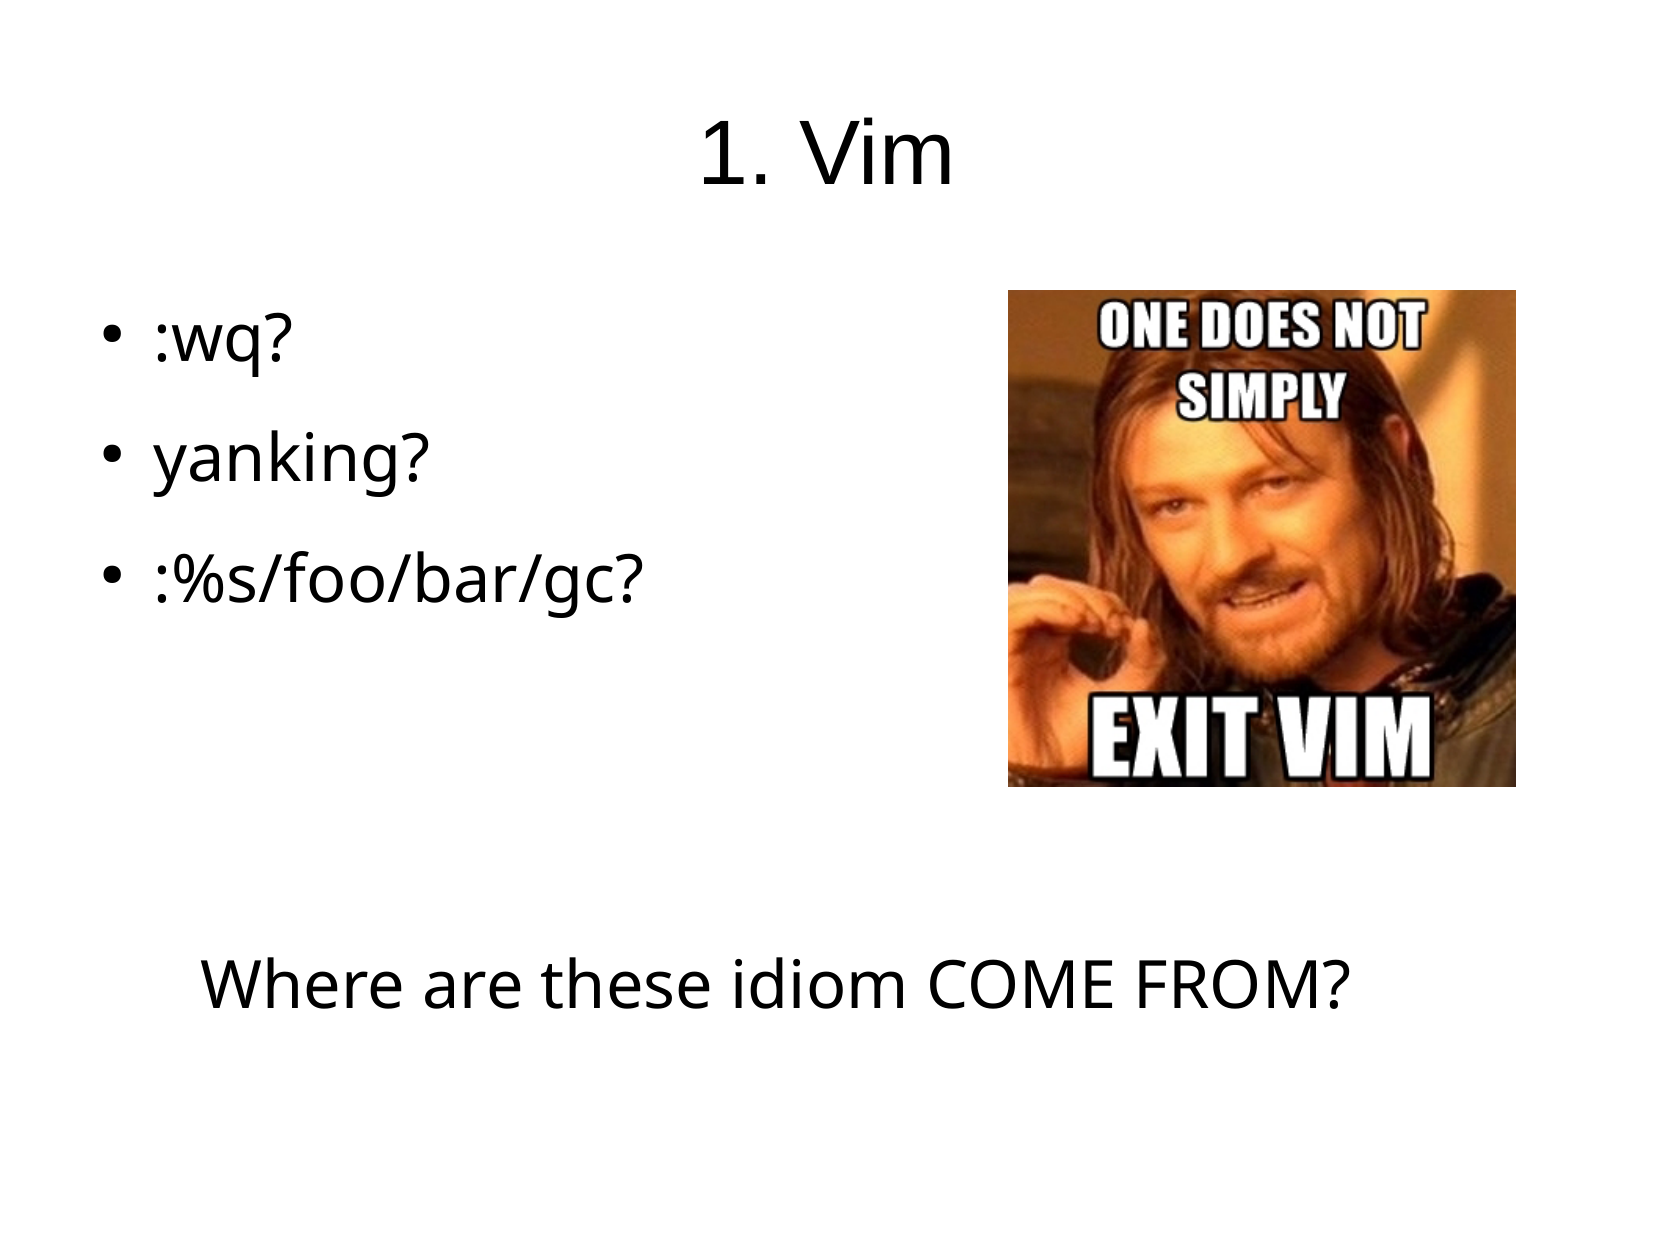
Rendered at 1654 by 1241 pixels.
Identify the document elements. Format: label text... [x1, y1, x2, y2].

list :wq? yanking? :%s/foo/bar/gc? [82, 290, 1571, 1010]
text_box Where are these idiom COME FROM? [150, 930, 1561, 1036]
text_box [1002, 967, 1032, 1006]
picture [1008, 290, 1516, 788]
title 1. Vim [82, 49, 1571, 257]
